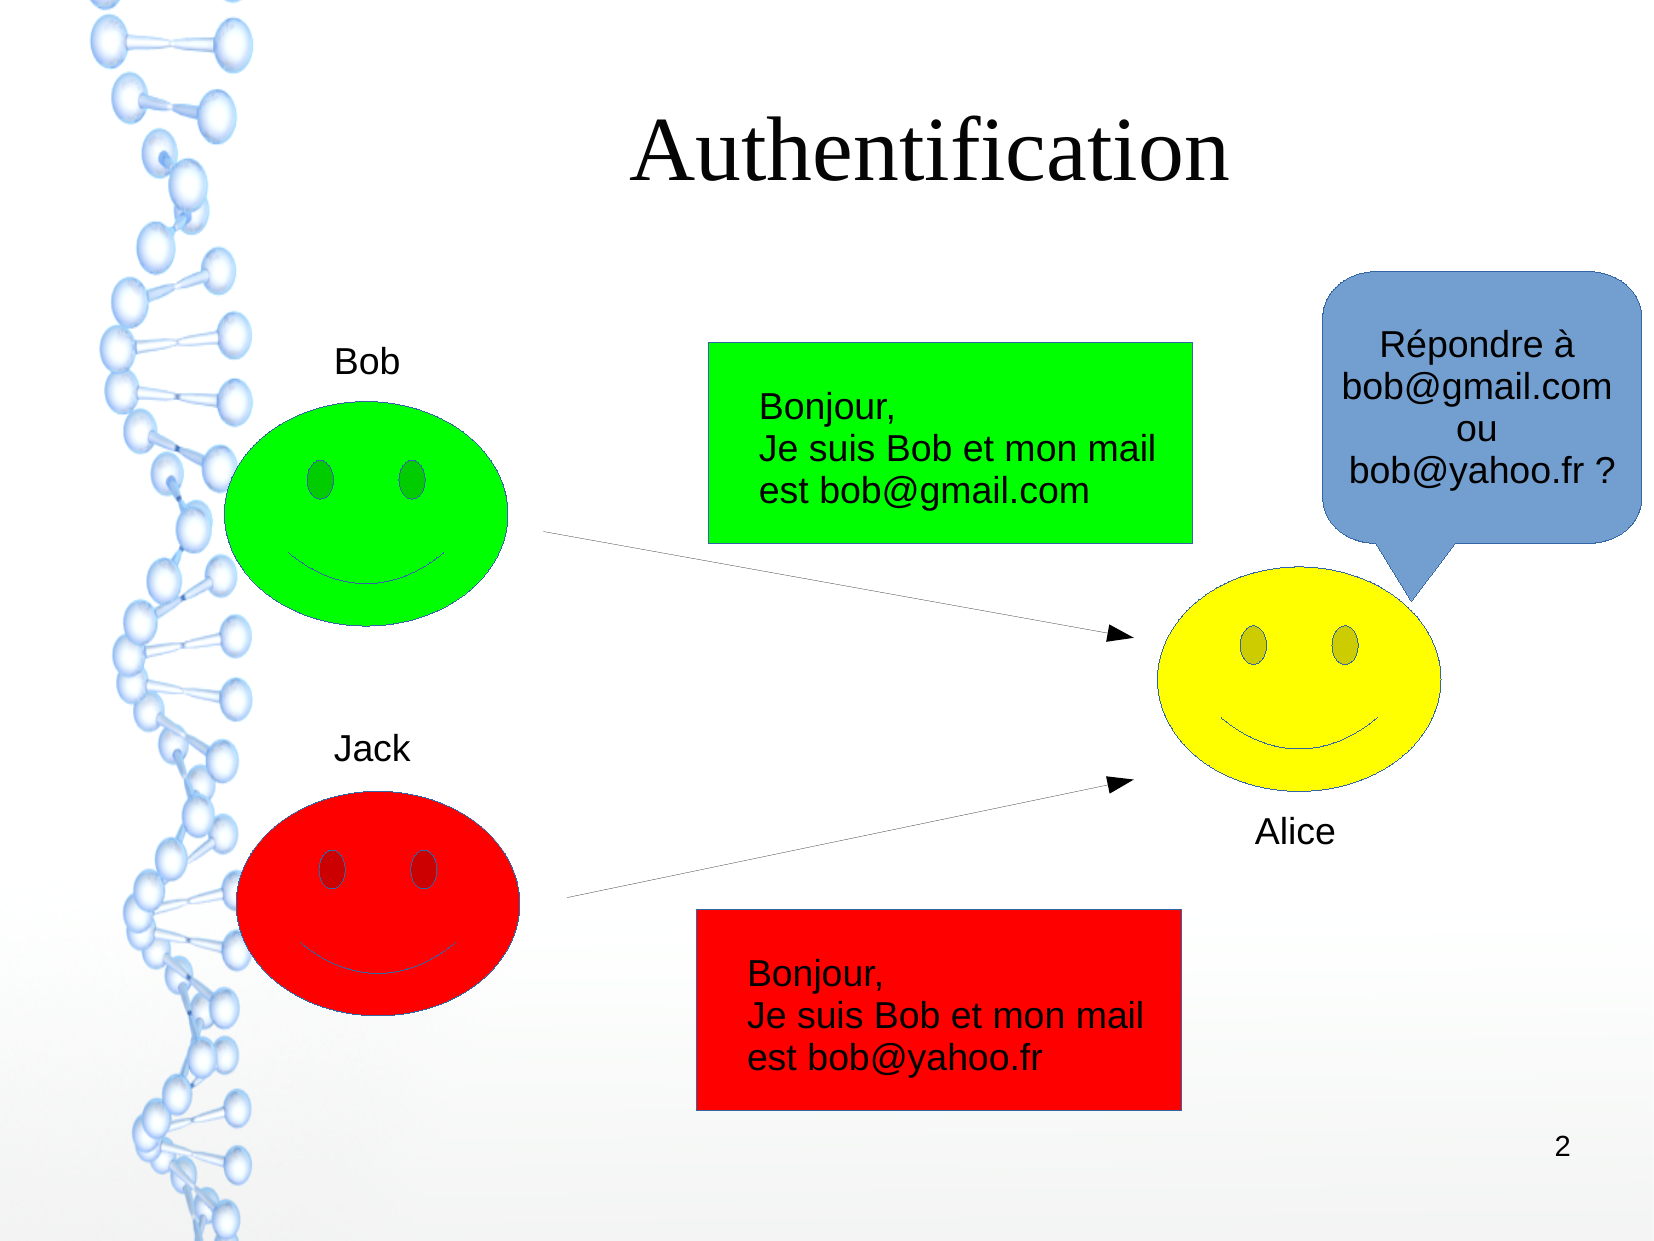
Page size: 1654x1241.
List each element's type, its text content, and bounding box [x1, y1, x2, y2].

picture [0, 0, 1654, 1241]
text_box [1157, 566, 1442, 792]
text_box Bonjour, Je suis Bob et mon mail est bob@gmail.com [744, 377, 1172, 519]
text_box [224, 401, 508, 627]
text_box [236, 801, 520, 1016]
text_box Alice [1240, 803, 1382, 863]
text_box [696, 909, 1182, 1111]
title Authentification [265, 47, 1595, 252]
text_box Répondre à bob@gmail.com ou bob@yahoo.fr ? [1322, 271, 1642, 602]
text_box Bonjour, Je suis Bob et mon mail est bob@yahoo.fr [732, 944, 1160, 1086]
text_box [708, 342, 1193, 544]
text_box Jack [318, 720, 461, 820]
text_box Bob [318, 332, 426, 390]
